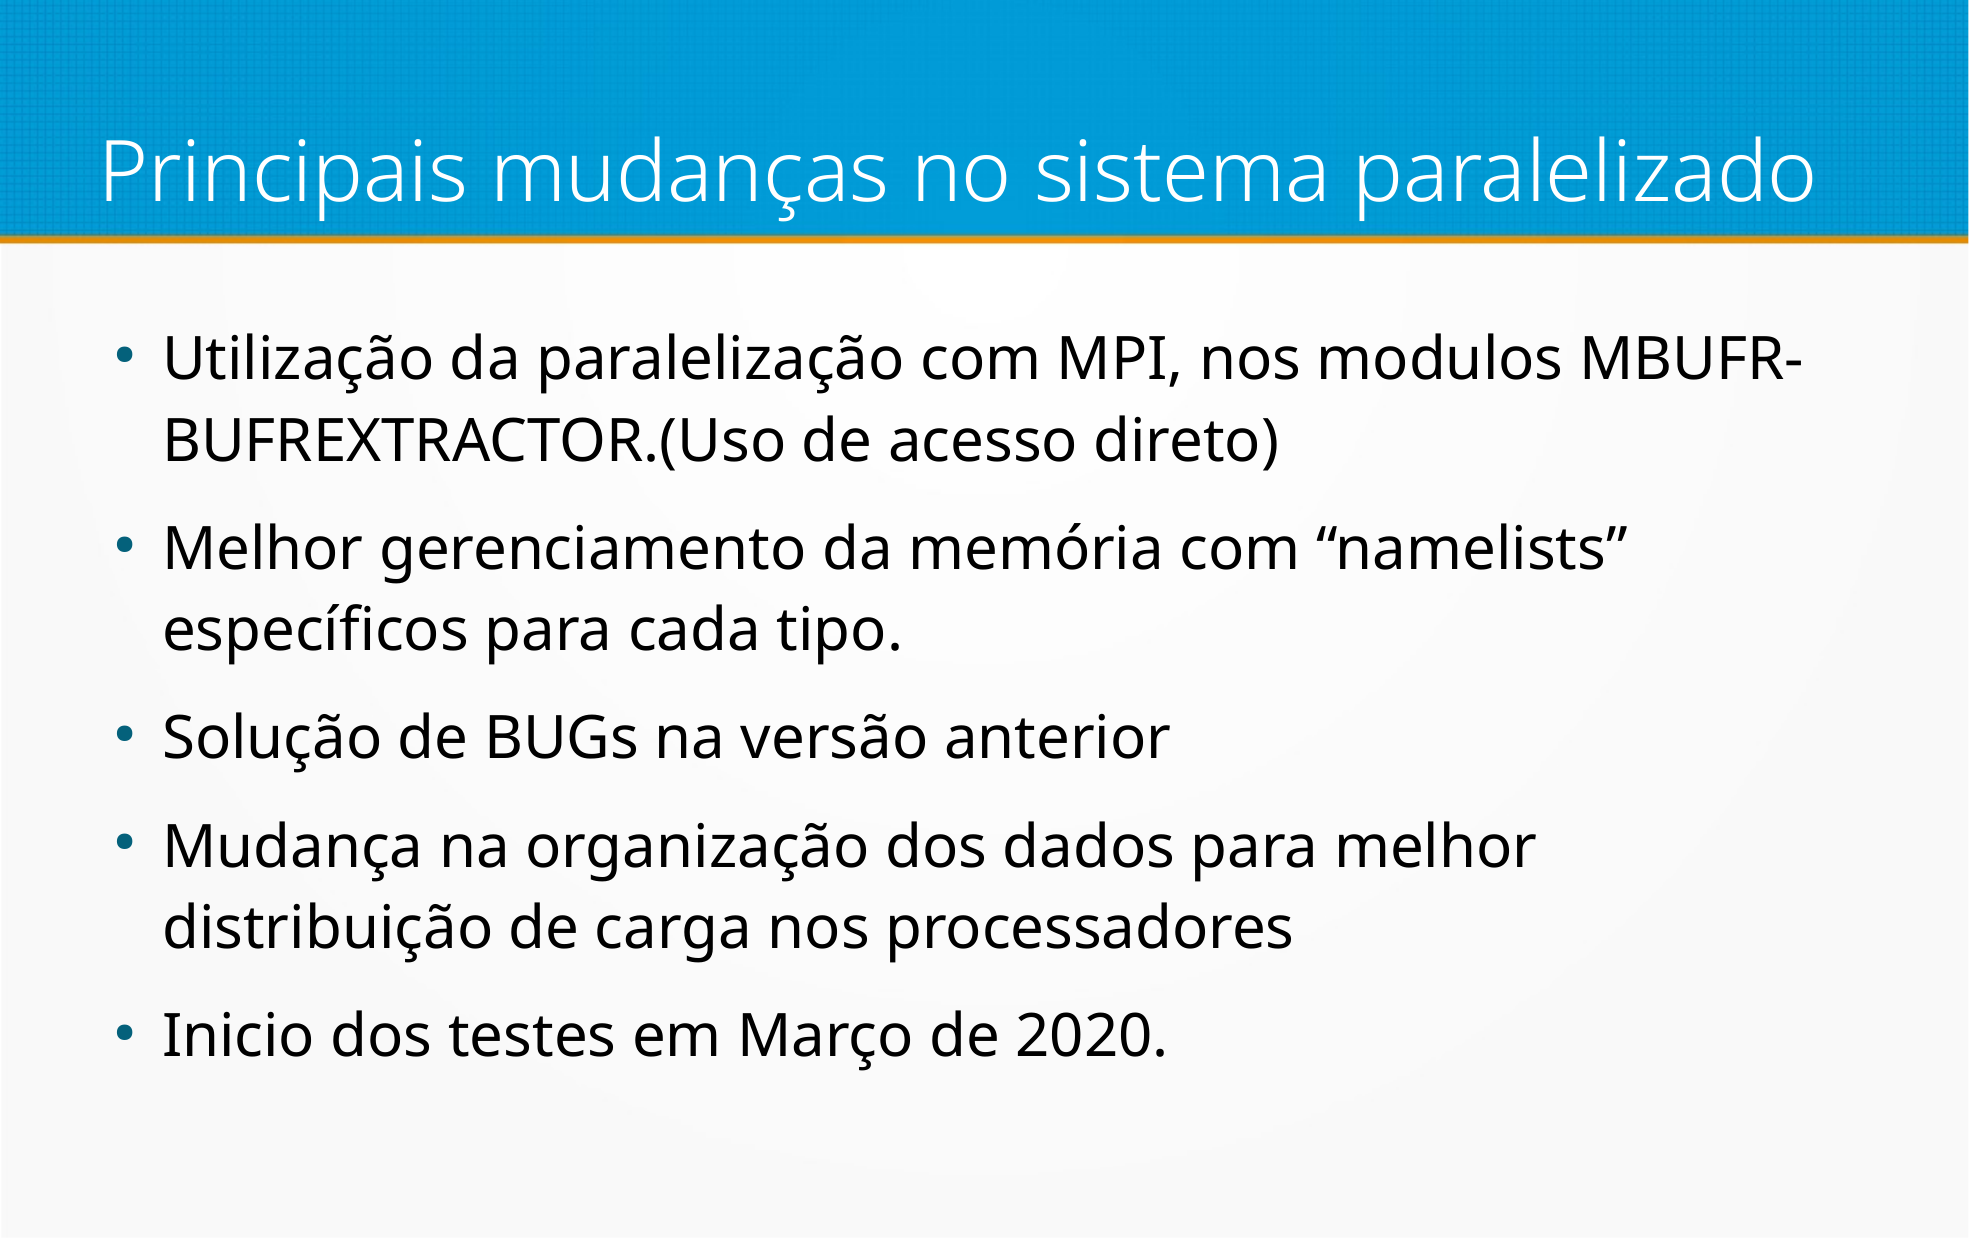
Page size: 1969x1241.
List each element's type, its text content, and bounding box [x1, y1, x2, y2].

picture [0, 233, 1969, 1241]
list Utilização da paralelização com MPI, nos modulos MBUFR-BUFREXTRACTOR.(Uso de acesso direto) Melhor gerenciamento da memória com “namelists” específicos para cada tipo. Solução de BUGs na versão anterior Mudança na organização dos dados para melhor distribuição de carga nos processadores Inicio dos testes em Março de 2020. [98, 315, 1861, 1081]
title Principais mudanças no sistema paralelizado [98, 19, 1870, 227]
